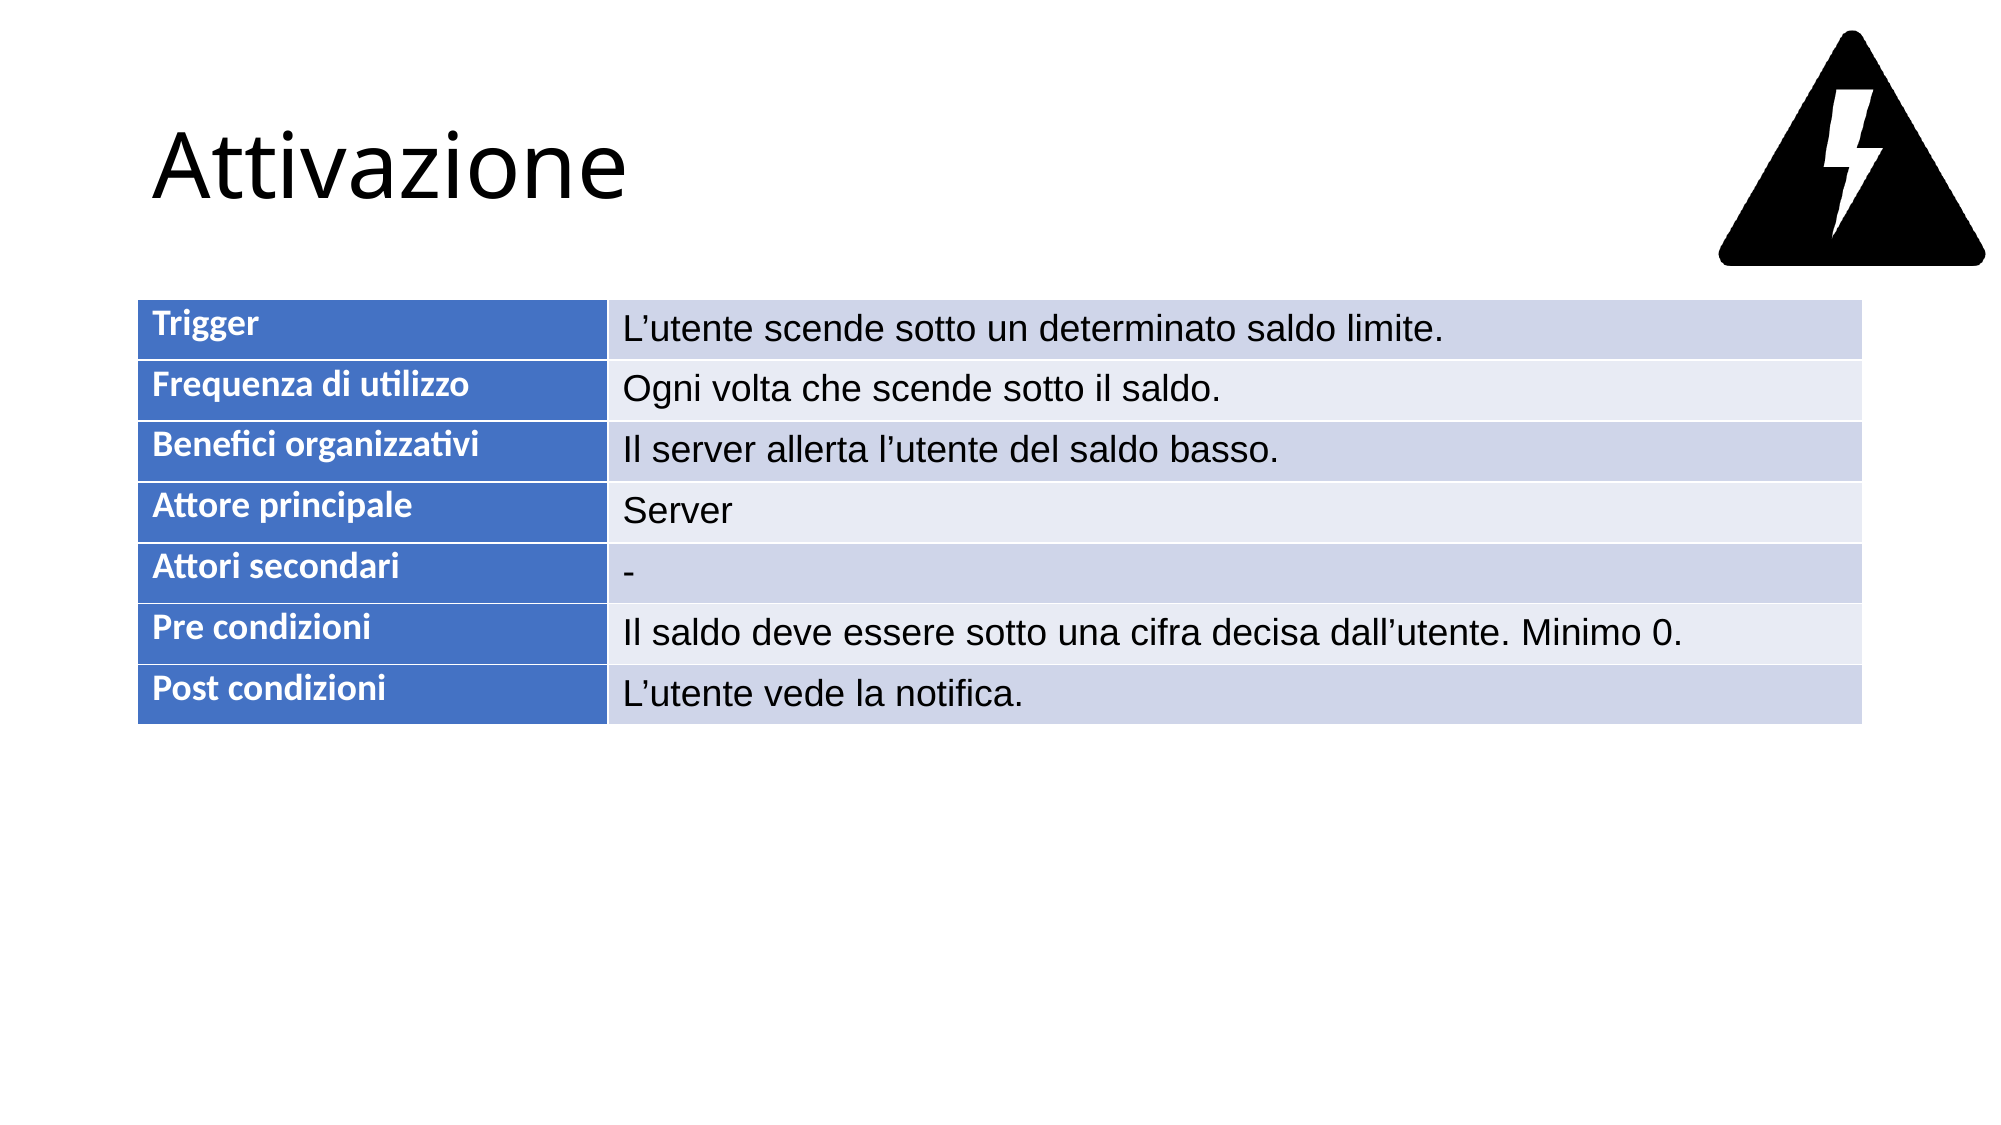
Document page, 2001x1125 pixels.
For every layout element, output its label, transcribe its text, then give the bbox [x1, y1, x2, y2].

table_cell Frequenza di utilizzo [138, 361, 607, 420]
table_cell Benefici organizzativi [138, 422, 607, 481]
table_cell Ogni volta che scende sotto il saldo. [609, 361, 1862, 420]
table_header L’utente scende sotto un determinato saldo limite. [609, 300, 1862, 359]
table_cell Pre condizioni [138, 604, 607, 664]
table_cell Attori secondari [138, 544, 607, 603]
picture [1703, 0, 2000, 297]
table_cell - [609, 544, 1862, 603]
table_cell L’utente vede la notifica. [609, 665, 1862, 724]
title Attivazione [137, 59, 1703, 278]
table_cell Il saldo deve essere sotto una cifra decisa dall’utente. Minimo 0. [609, 604, 1862, 664]
table_header Trigger [138, 300, 607, 359]
table_cell Il server allerta l’utente del saldo basso. [609, 422, 1862, 481]
table_cell Server [609, 483, 1862, 542]
table_cell Post condizioni [138, 665, 607, 724]
table_cell Attore principale [138, 483, 607, 542]
